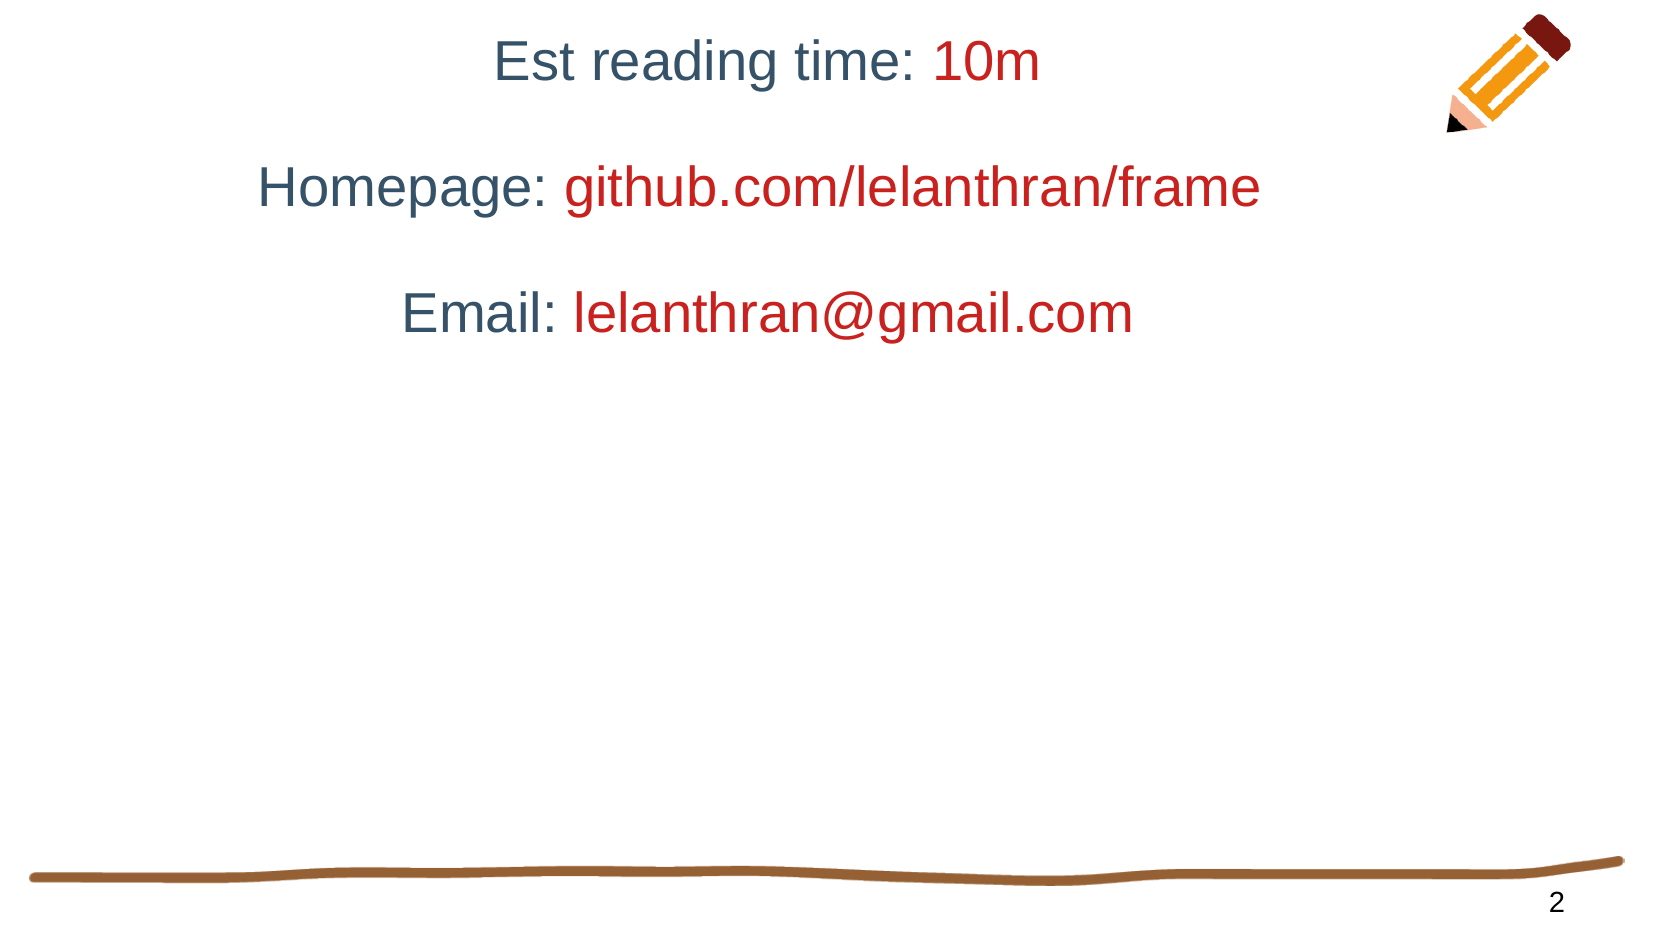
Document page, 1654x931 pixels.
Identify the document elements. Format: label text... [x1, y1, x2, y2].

picture [29, 856, 1625, 886]
title Est reading time: 10m Homepage: github.com/lelanthran/frame Email: lelanthran@gmail.com [88, 29, 1447, 562]
picture [1446, 14, 1571, 133]
